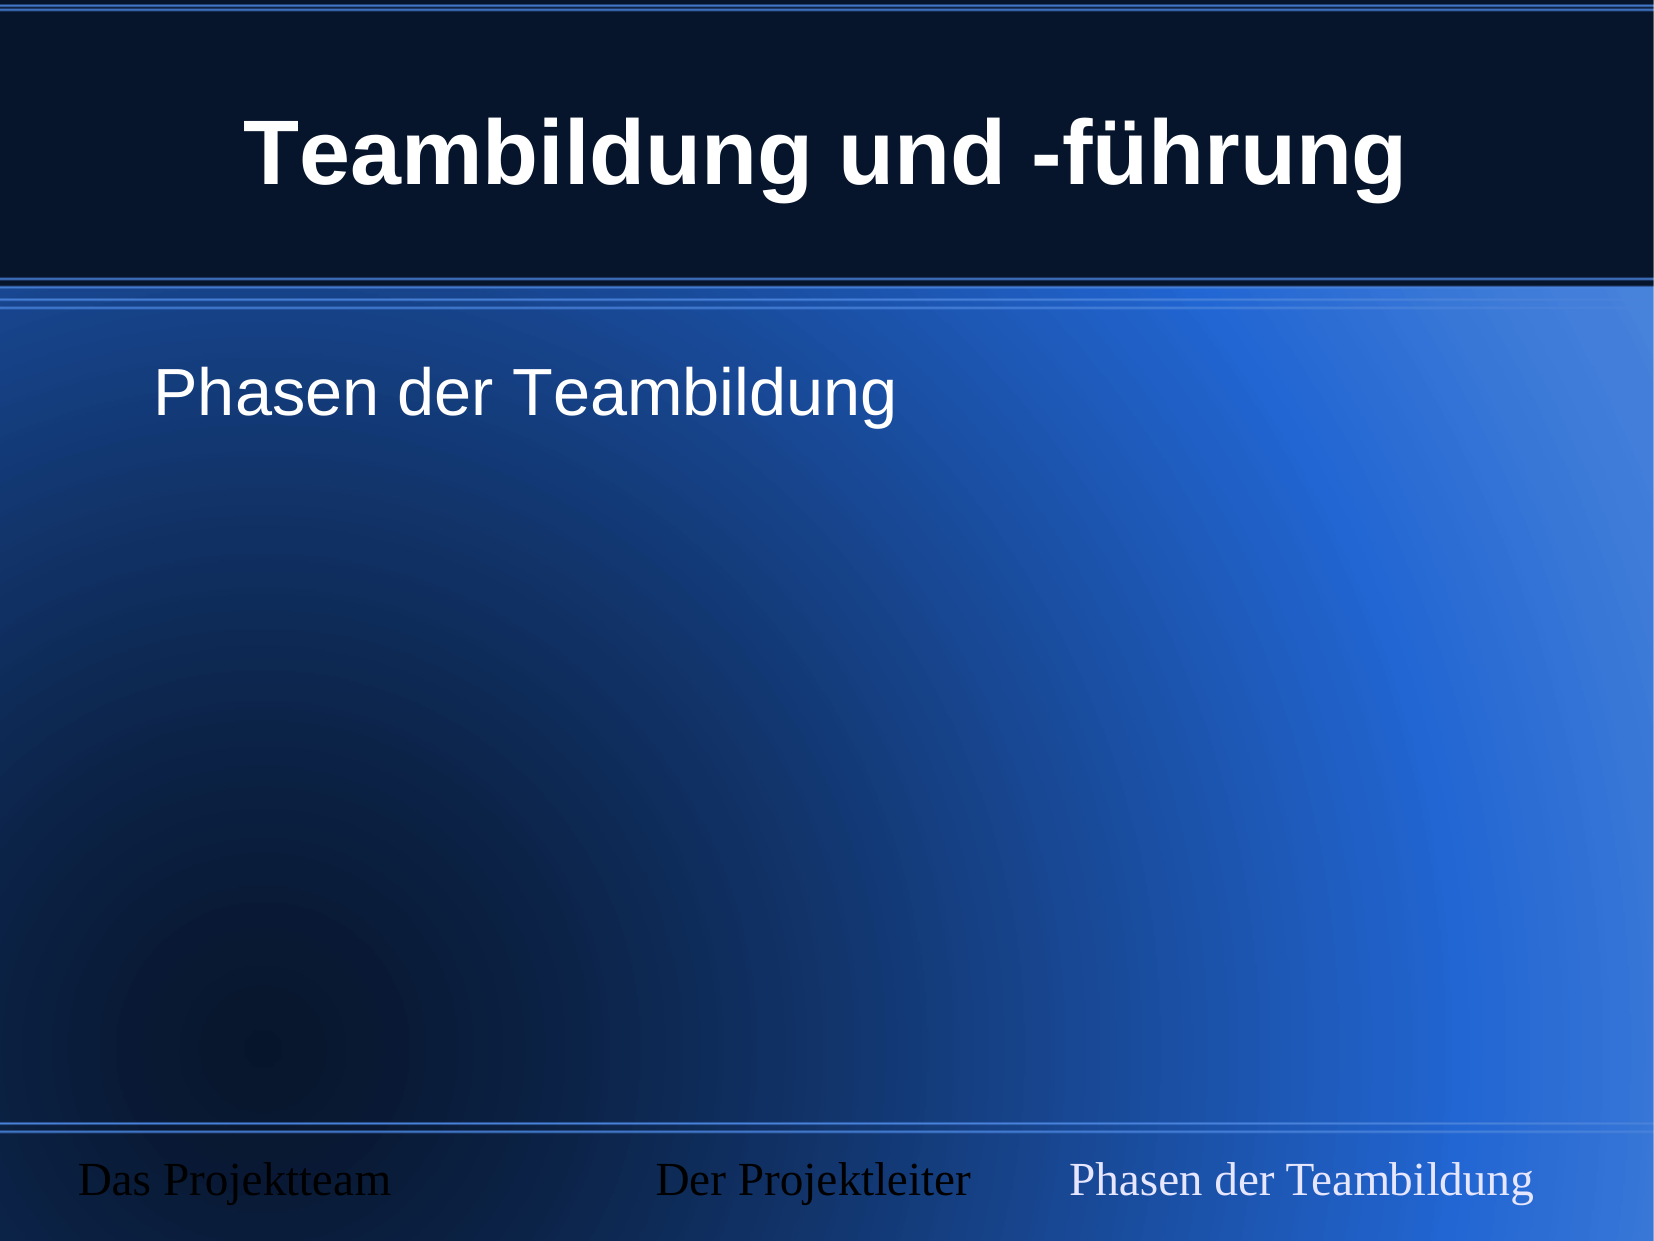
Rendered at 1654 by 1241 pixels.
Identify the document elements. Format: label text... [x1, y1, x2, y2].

picture [0, 0, 1654, 1241]
title Teambildung und -führung [82, 49, 1571, 257]
list Phasen der Teambildung [82, 355, 1571, 1034]
chart [77, 1151, 1565, 1224]
